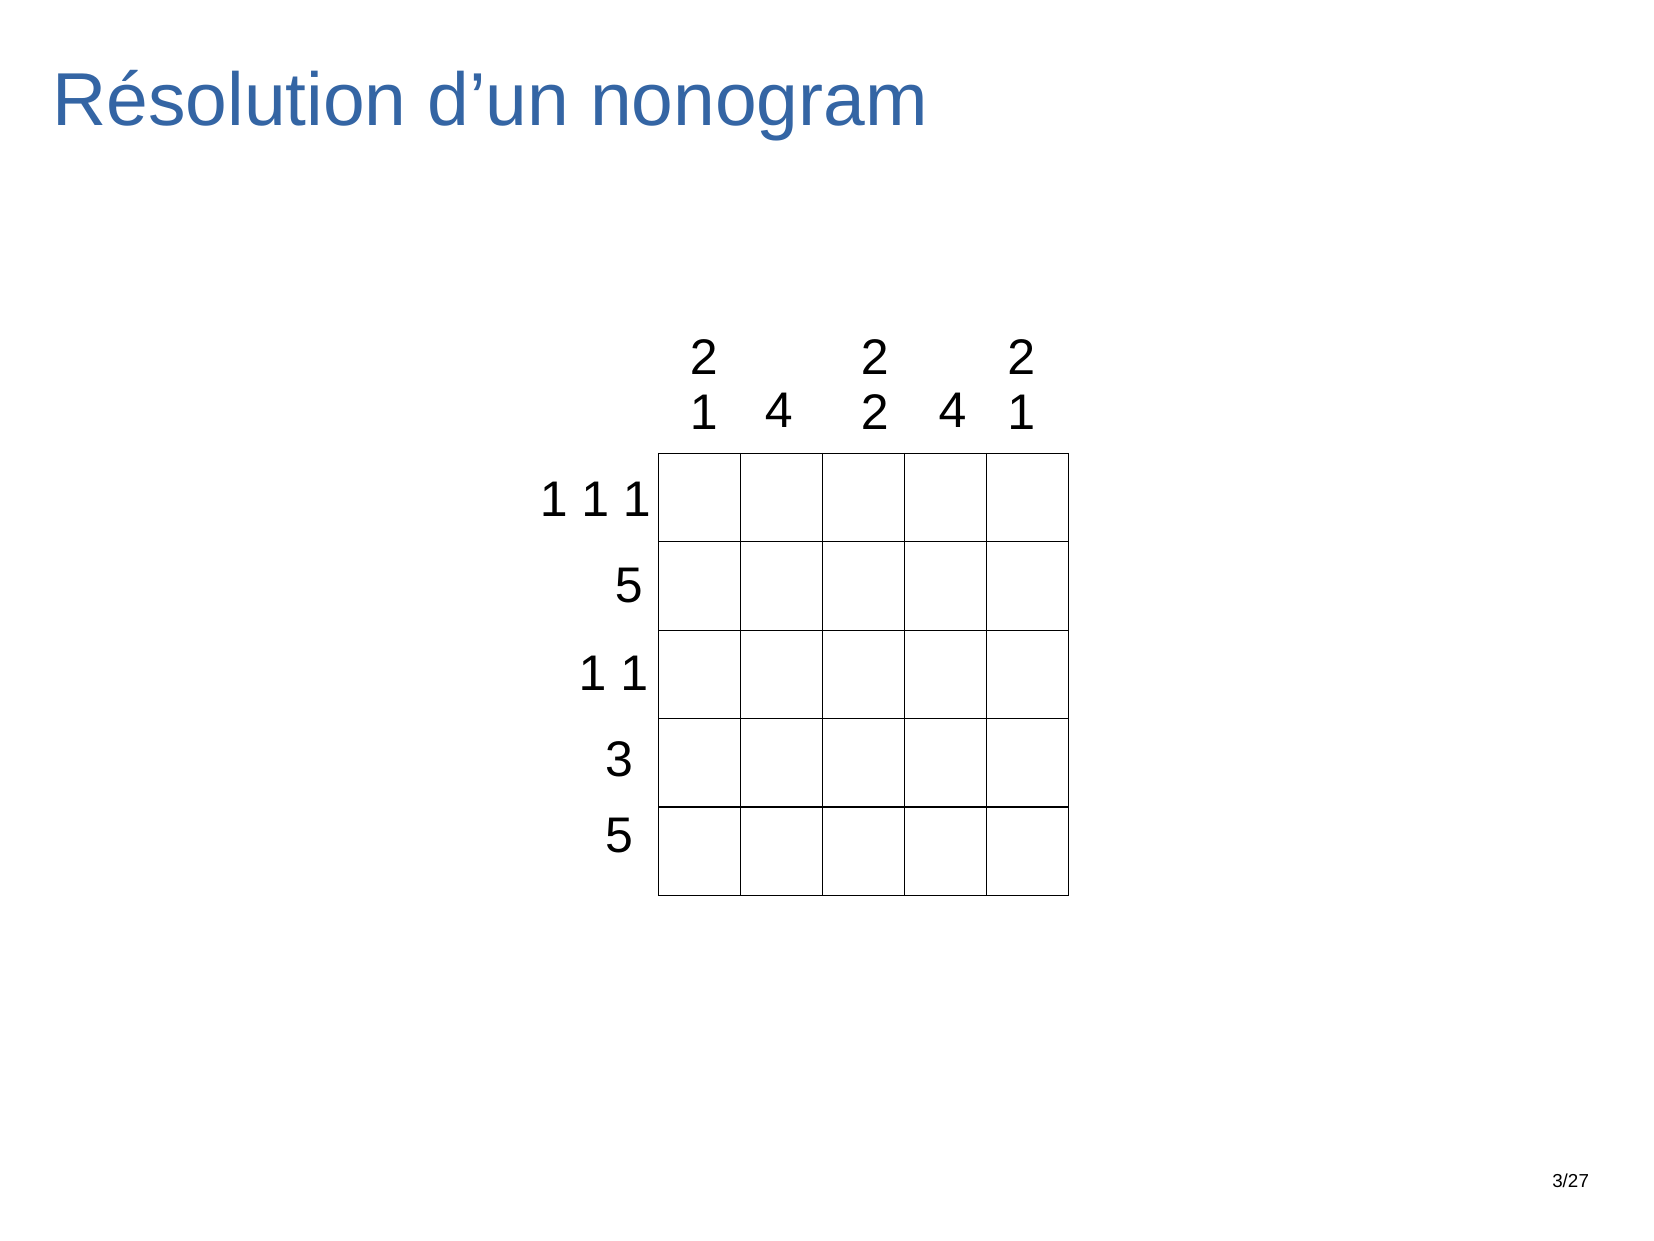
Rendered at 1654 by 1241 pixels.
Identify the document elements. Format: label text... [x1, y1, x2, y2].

table_cell [823, 631, 904, 718]
table_header [905, 454, 986, 541]
text_box 3/27 [1537, 1162, 1614, 1199]
table_cell [905, 542, 986, 630]
table_cell [741, 631, 822, 718]
table_header [741, 454, 822, 541]
text_box 5 [600, 550, 676, 639]
table_cell [905, 808, 986, 895]
table_header [987, 454, 1068, 541]
table_cell [987, 808, 1068, 895]
table_cell [741, 808, 822, 895]
text_box Résolution d’un nonogram [37, 50, 1013, 151]
text_box 1 1 1 [525, 463, 676, 550]
text_box 2 1 [675, 321, 733, 454]
table_header [823, 454, 904, 541]
text_box 2 1 [992, 321, 1051, 454]
text_box 2 2 [846, 321, 884, 454]
text_box 1 1 [563, 638, 677, 714]
table_cell [987, 719, 1068, 806]
table_cell [823, 719, 904, 806]
text_box 5 [590, 801, 641, 876]
text_box 4 [750, 375, 788, 451]
table_cell [905, 631, 986, 718]
table_cell [905, 719, 986, 806]
table_cell [987, 542, 1068, 630]
table_cell [676, 542, 740, 630]
table_header [659, 454, 740, 541]
text_box 3 [590, 724, 648, 801]
table_cell [823, 808, 904, 895]
table_cell [987, 631, 1068, 718]
table_cell [659, 631, 740, 718]
table_cell [659, 719, 740, 806]
table_cell [659, 808, 740, 895]
text_box 4 [923, 375, 962, 451]
table_cell [823, 542, 904, 630]
table_cell [741, 719, 822, 806]
table_cell [741, 542, 822, 630]
